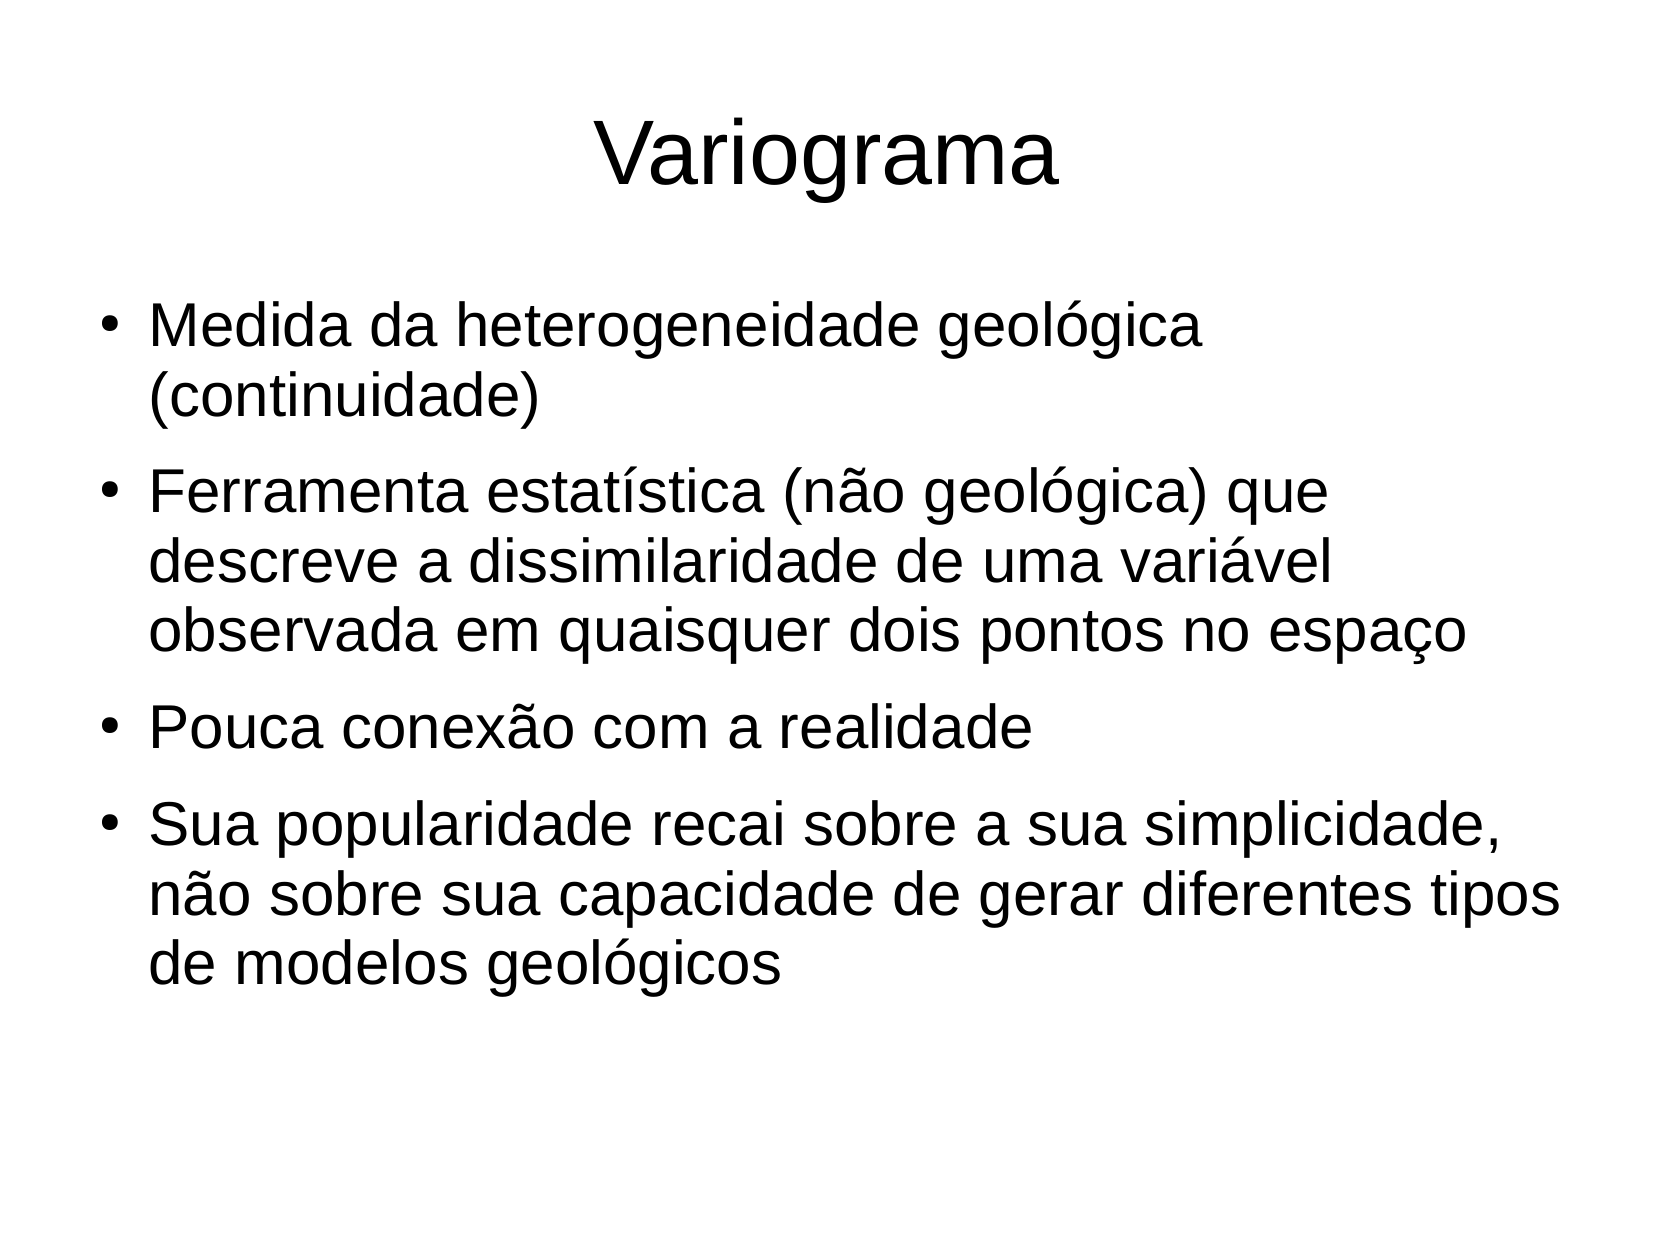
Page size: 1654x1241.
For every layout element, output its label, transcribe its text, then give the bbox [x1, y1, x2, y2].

title Variograma [82, 49, 1571, 257]
list Medida da heterogeneidade geológica (continuidade) Ferramenta estatística (não geológica) que descreve a dissimilaridade de uma variável observada em quaisquer dois pontos no espaço Pouca conexão com a realidade Sua popularidade recai sobre a sua simplicidade, não sobre sua capacidade de gerar diferentes tipos de modelos geológicos [82, 290, 1571, 1010]
